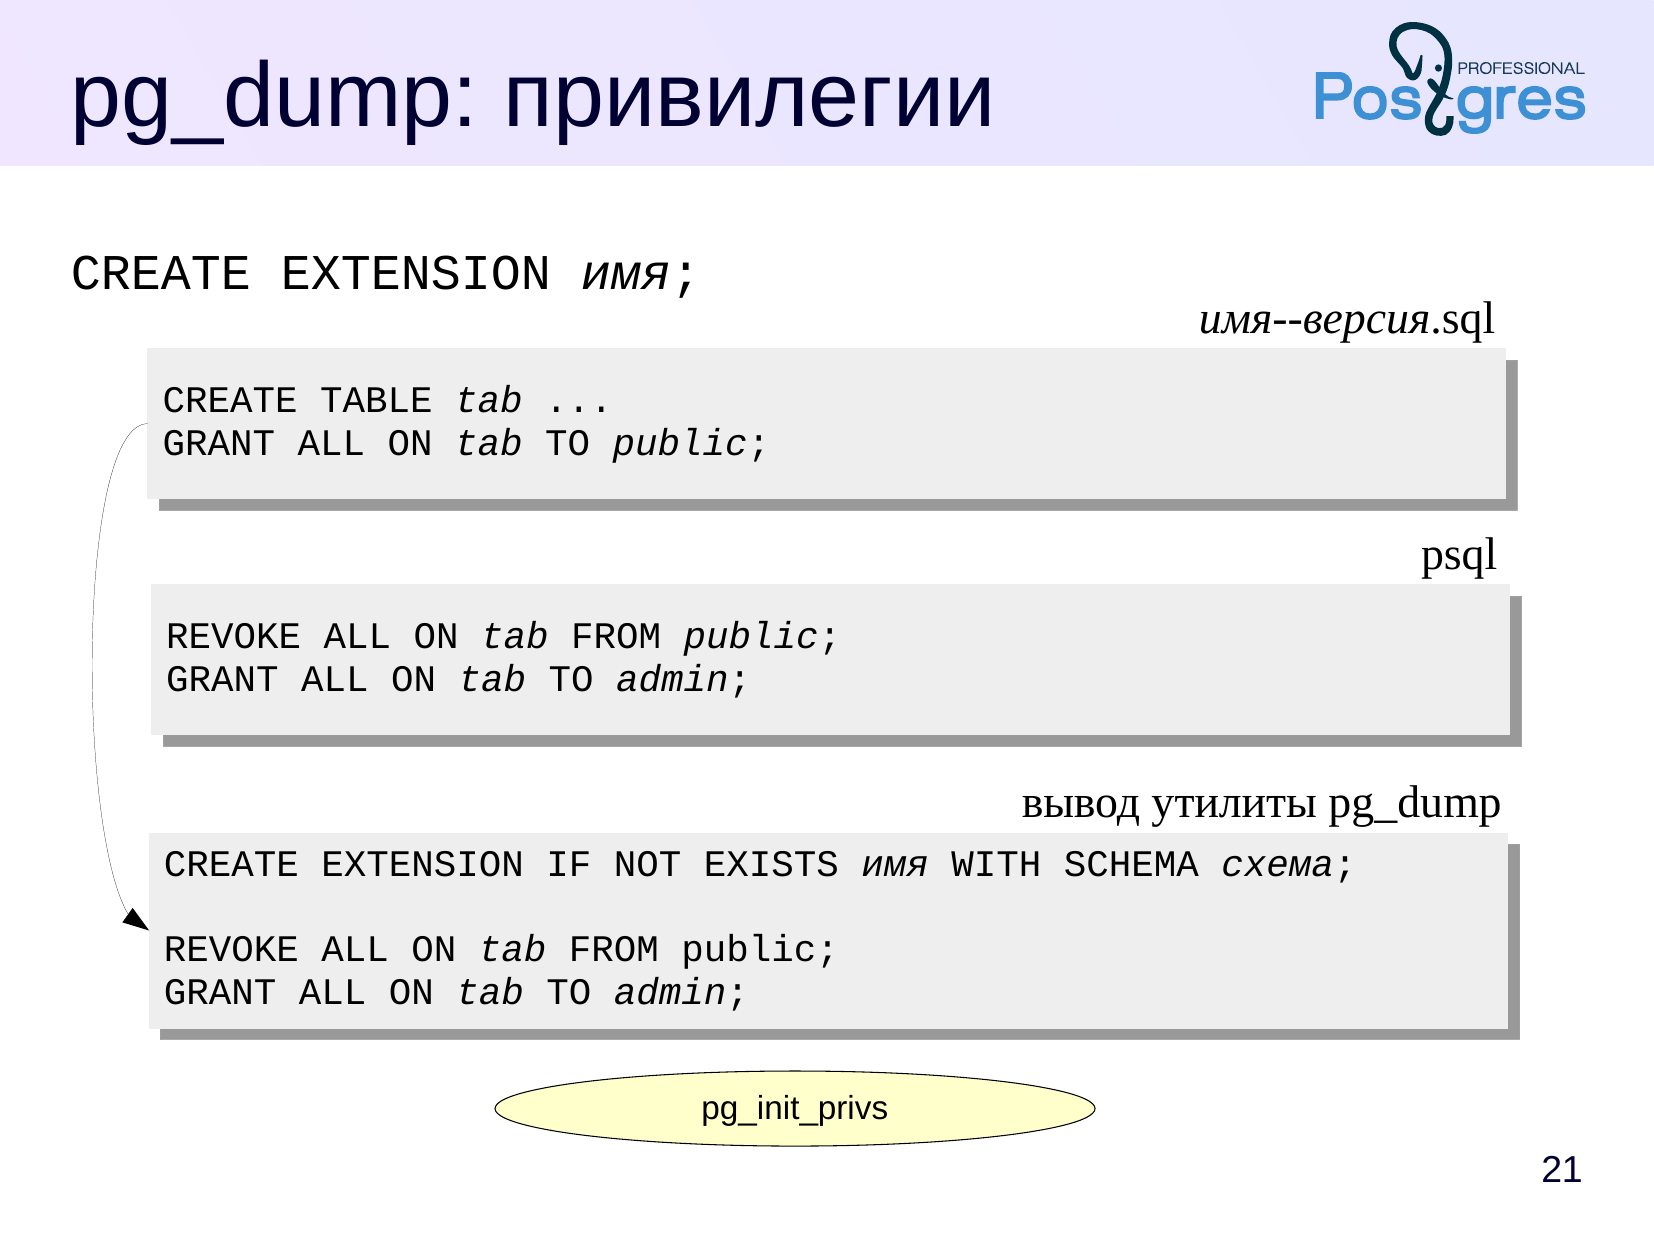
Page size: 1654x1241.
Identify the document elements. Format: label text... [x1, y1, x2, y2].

text_box pg_init_privs [495, 1071, 1096, 1147]
text_box psql [1406, 521, 1515, 588]
text_box CREATE TABLE tab ... GRANT ALL ON tab TO public; [147, 348, 1506, 499]
list CREATE EXTENSION имя; [70, 248, 1583, 340]
text_box имя--версия.sql [1184, 285, 1511, 352]
title pg_dump: привилегии [70, 43, 1241, 147]
text_box CREATE EXTENSION IF NOT EXISTS имя WITH SCHEMA схема; REVOKE ALL ON tab FROM public; GRANT ALL ON tab TO admin; [149, 833, 1508, 1029]
text_box REVOKE ALL ON tab FROM public; GRANT ALL ON tab TO admin; [151, 584, 1510, 735]
text_box вывод утилиты pg_dump [1007, 769, 1517, 836]
